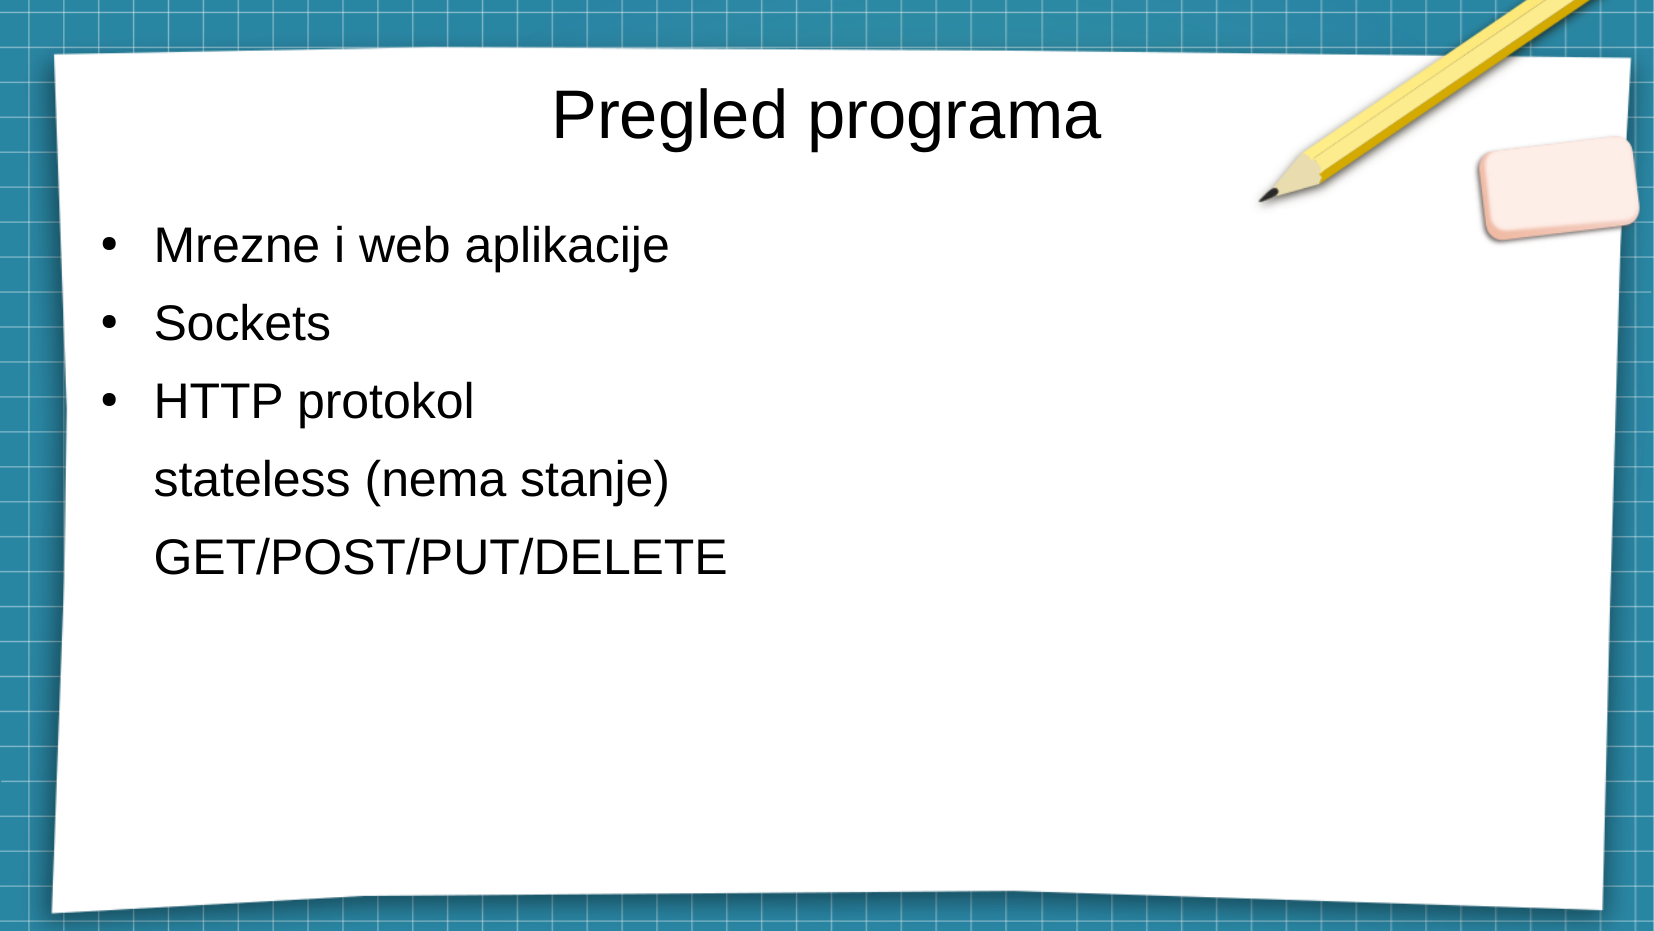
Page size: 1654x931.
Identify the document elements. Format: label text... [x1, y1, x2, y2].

list Mrezne i web aplikacije Sockets HTTP protokol stateless (nema stanje) GET/POST/PUT/DELETE [82, 217, 1571, 758]
picture [0, 0, 1654, 931]
title Pregled programa [82, 37, 1571, 193]
